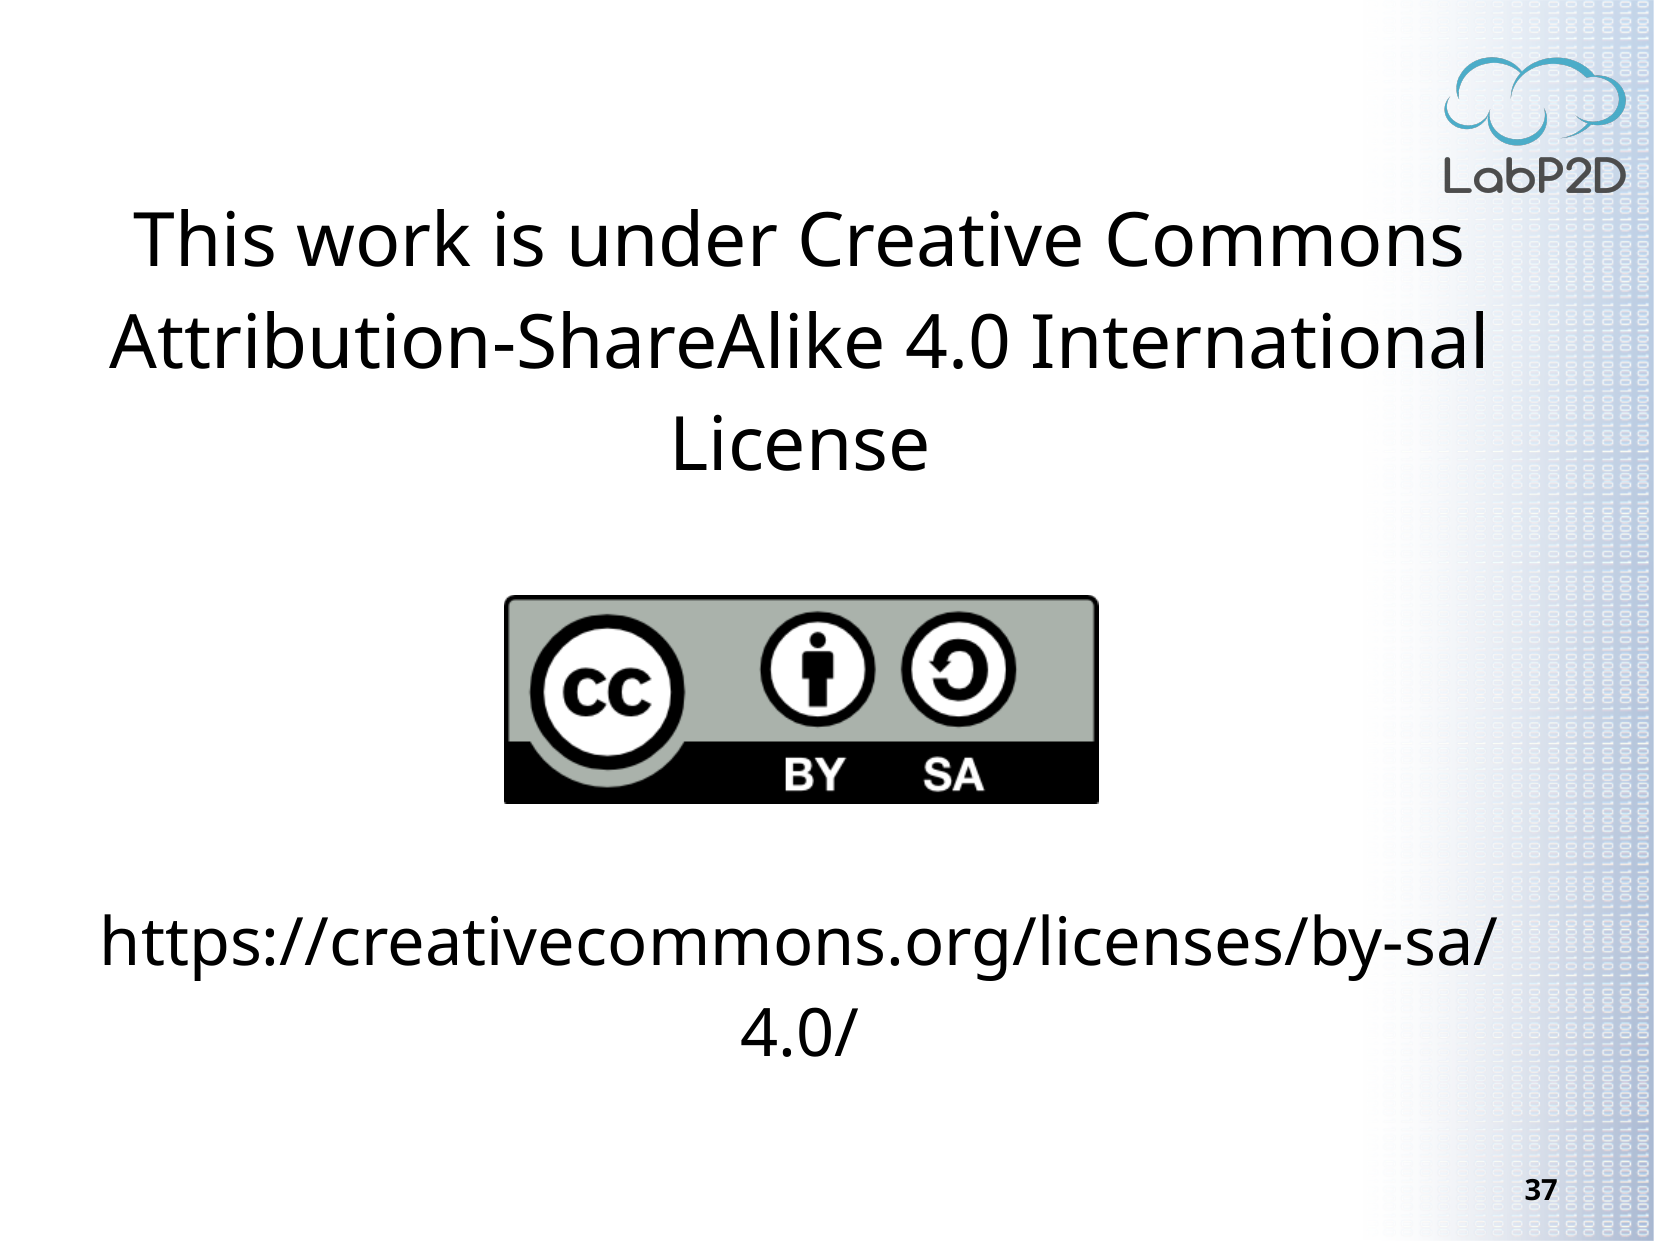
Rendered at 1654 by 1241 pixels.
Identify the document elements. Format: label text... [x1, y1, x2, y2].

picture [1360, 1, 1654, 1240]
picture [504, 595, 1099, 804]
list This work is under Creative Commons Attribution-ShareAlike 4.0 International License https://creativecommons.org/licenses/by-sa/4.0/ [64, 175, 1536, 1086]
